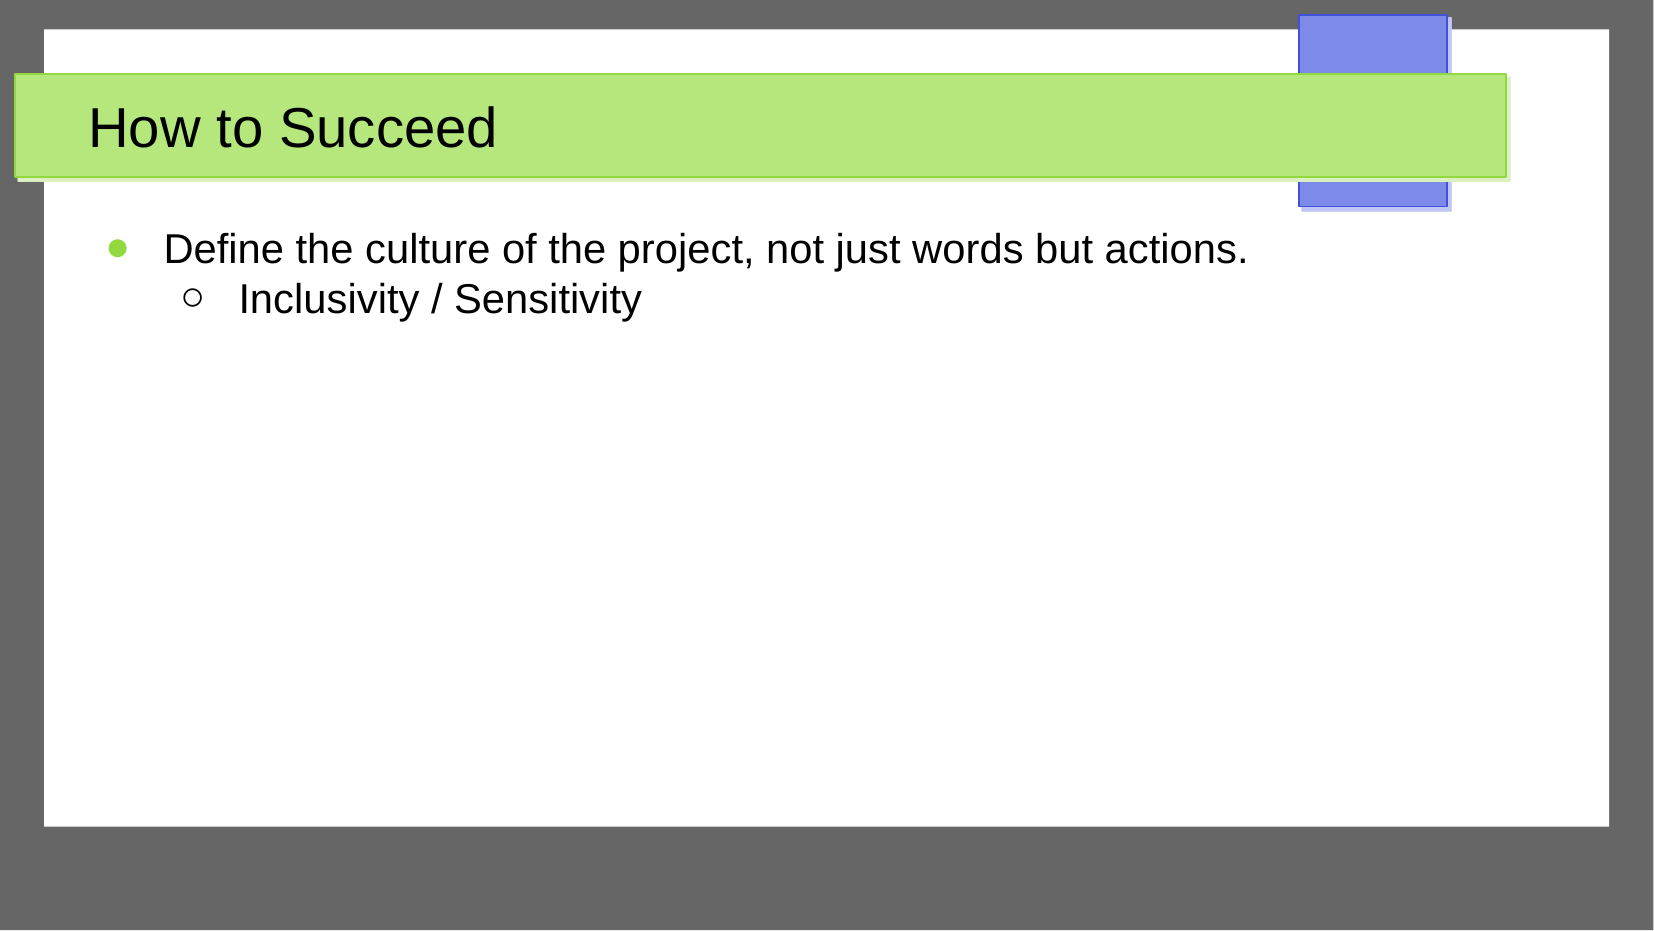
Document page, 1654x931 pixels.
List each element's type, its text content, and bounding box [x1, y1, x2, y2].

text_box Define the culture of the project, not just words but actions. Inclusivity / Sensitivity [88, 221, 1565, 812]
text_box How to Succeed [88, 73, 1506, 178]
